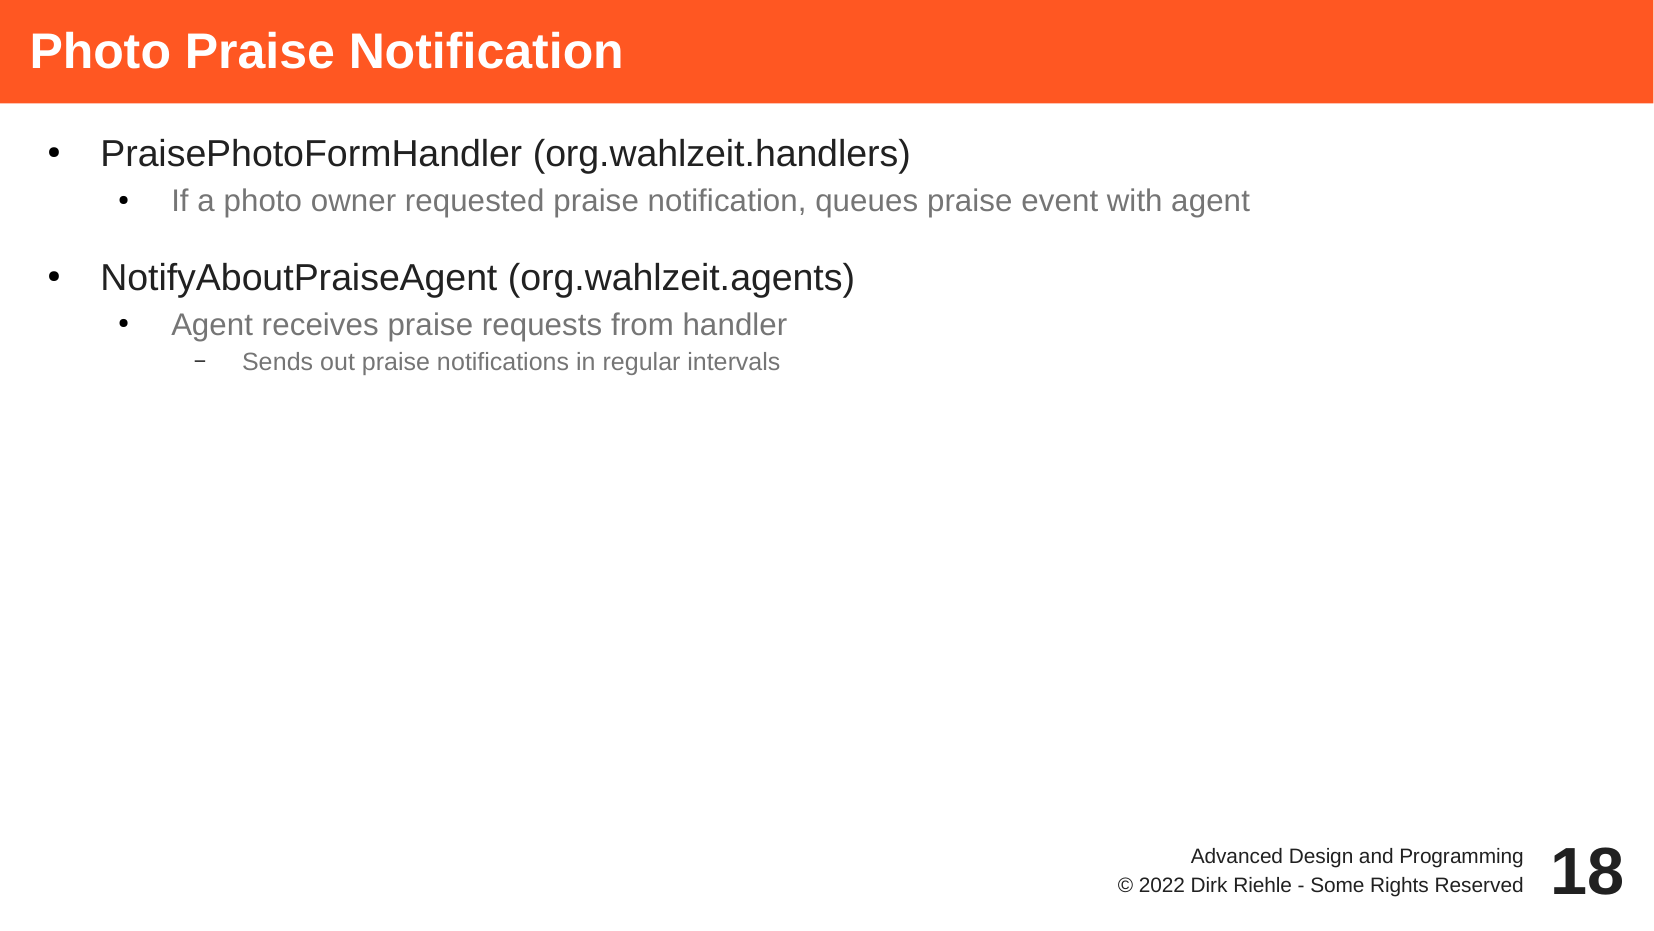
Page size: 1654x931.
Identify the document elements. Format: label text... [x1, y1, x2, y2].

list PraisePhotoFormHandler (org.wahlzeit.handlers) If a photo owner requested praise notification, queues praise event with agent NotifyAboutPraiseAgent (org.wahlzeit.agents) Agent receives praise requests from handler Sends out praise notifications in regular intervals [29, 132, 1625, 813]
title Photo Praise Notification [0, 0, 1654, 104]
